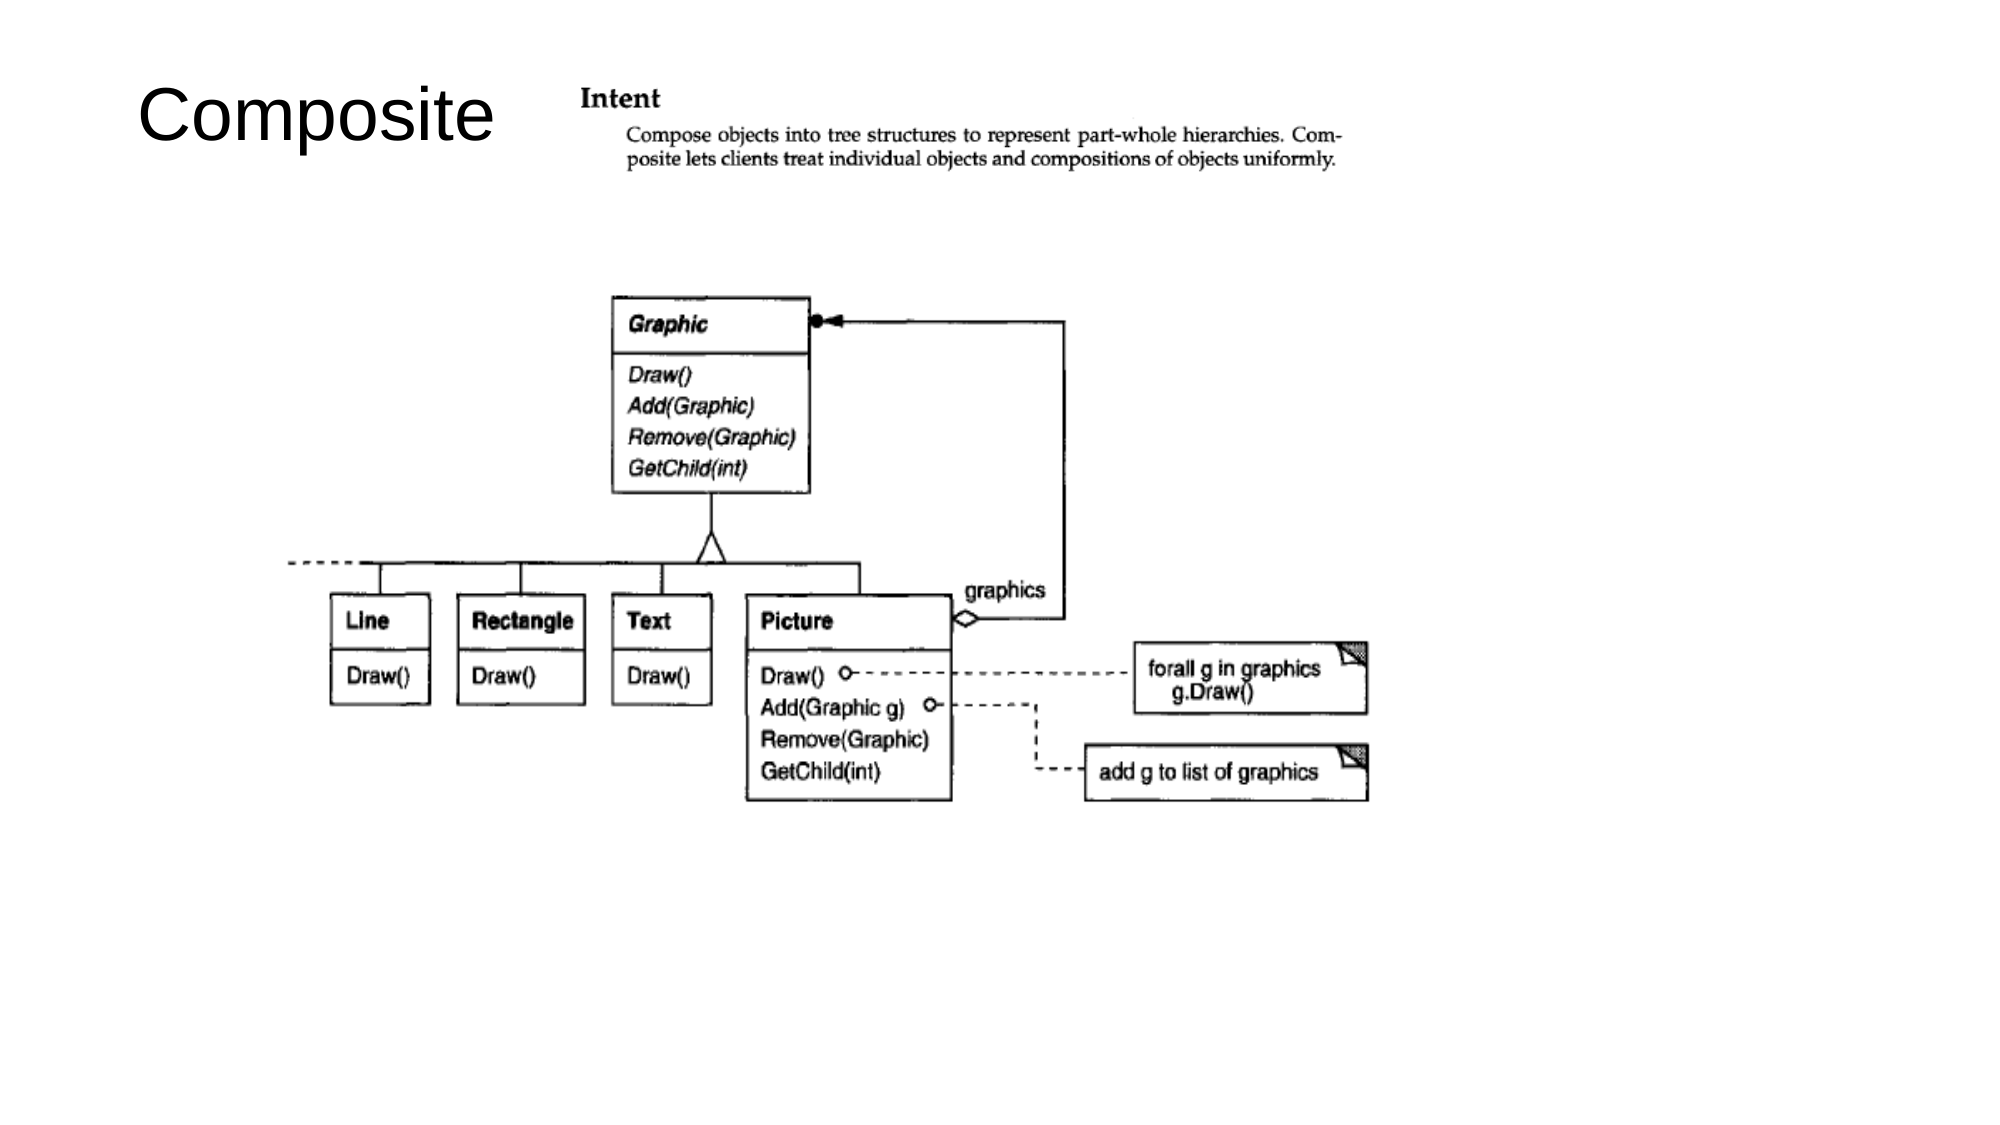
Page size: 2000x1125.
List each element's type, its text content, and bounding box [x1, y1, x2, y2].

title Composite [137, 60, 526, 166]
picture [270, 254, 1411, 826]
picture [580, 78, 1351, 181]
